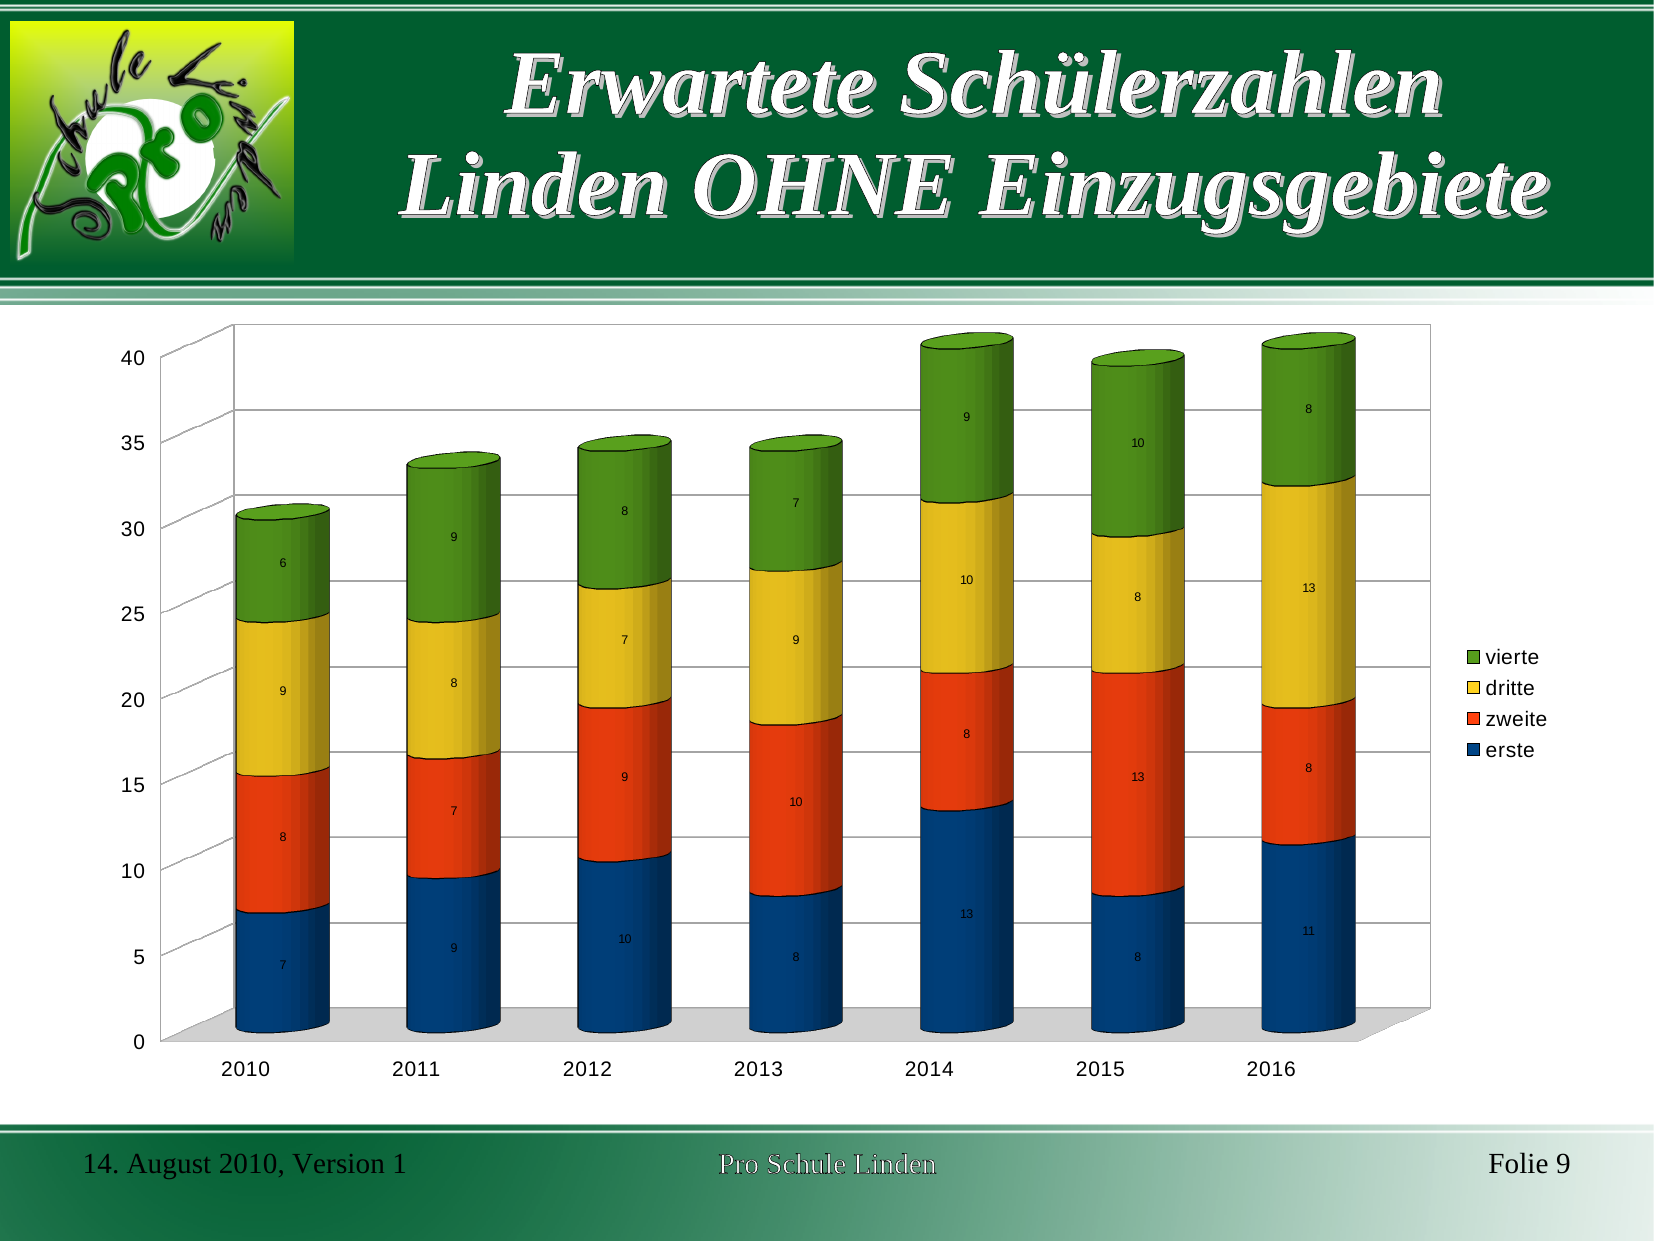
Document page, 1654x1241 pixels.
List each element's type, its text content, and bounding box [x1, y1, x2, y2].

chart [82, 307, 1571, 1099]
title Erwartete Schülerzahlen Linden OHNE Einzugsgebiete [295, 29, 1654, 237]
picture [0, 1123, 1654, 1241]
picture [0, 0, 1654, 305]
